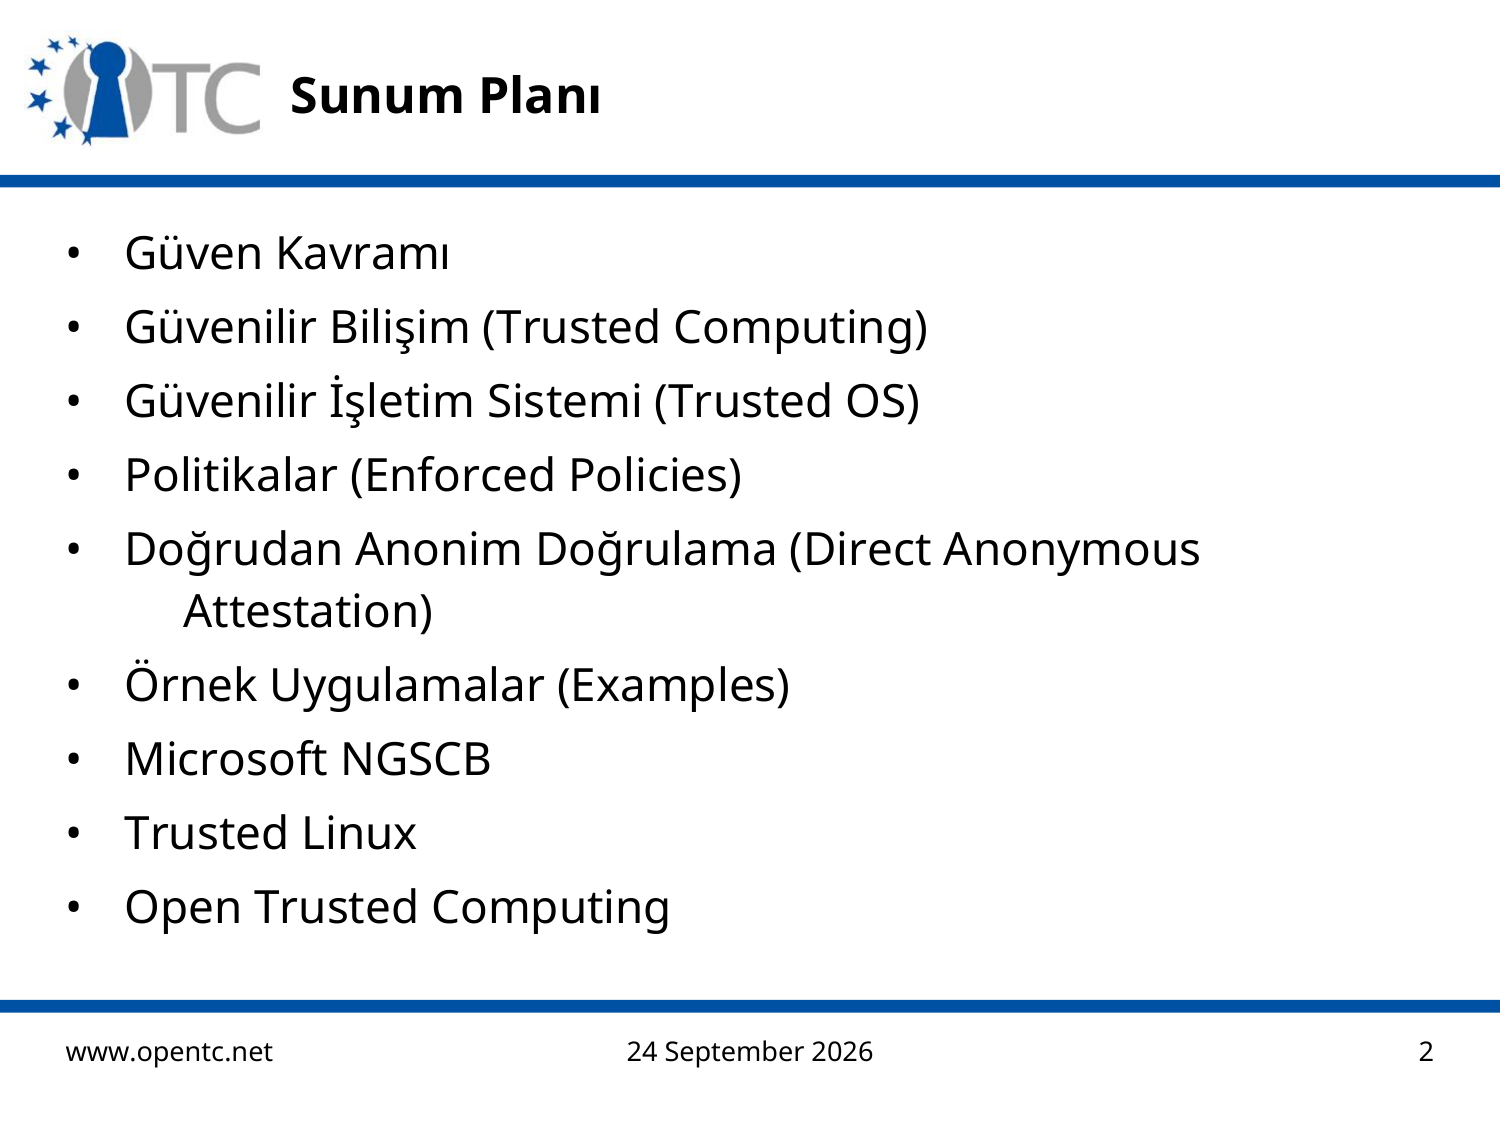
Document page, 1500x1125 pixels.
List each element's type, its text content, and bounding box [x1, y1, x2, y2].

picture [24, 30, 263, 150]
list Güven Kavramı Güvenilir Bilişim (Trusted Computing) Güvenilir İşletim Sistemi (Trusted OS) Politikalar (Enforced Policies) Doğrudan Anonim Doğrulama (Direct Anonymous Attestation) Örnek Uygulamalar (Examples) Microsoft NGSCB Trusted Linux Open Trusted Computing [50, 212, 1450, 888]
title Sunum Planı [275, 0, 1450, 188]
